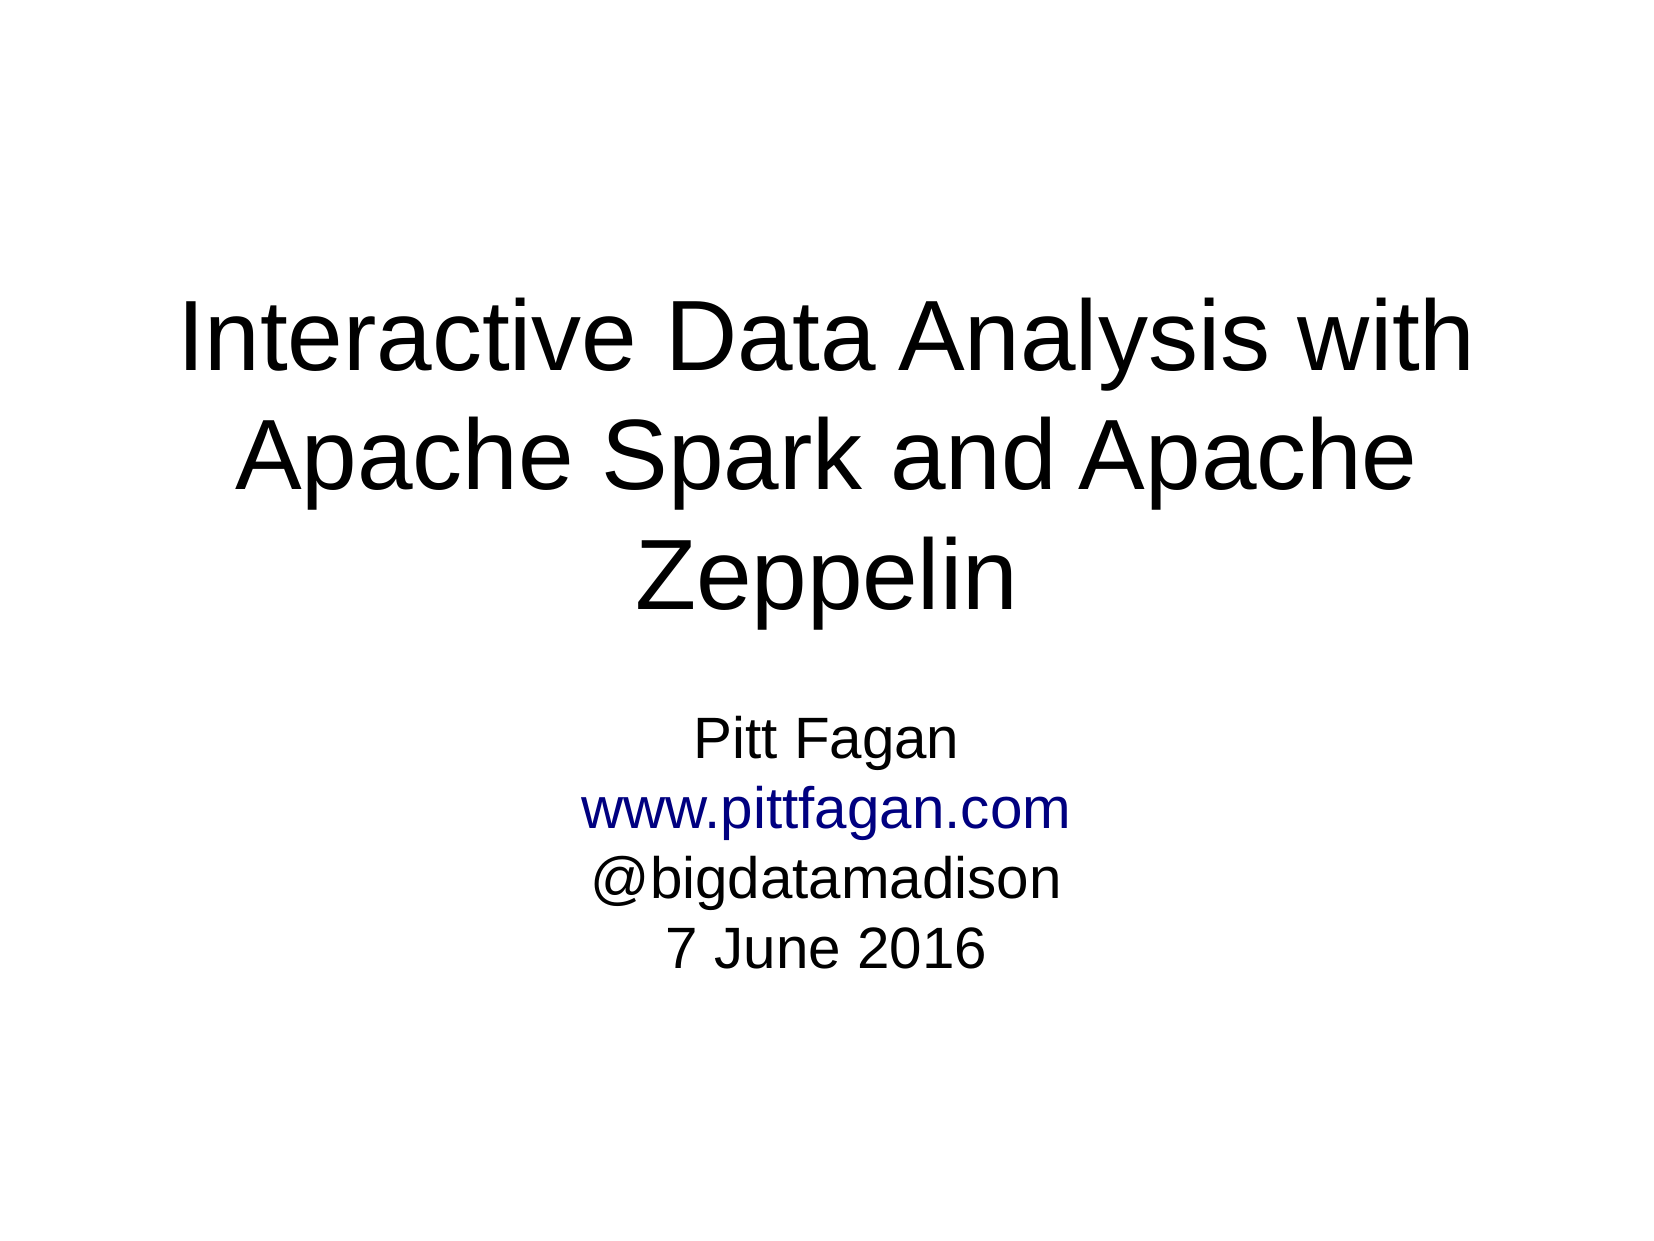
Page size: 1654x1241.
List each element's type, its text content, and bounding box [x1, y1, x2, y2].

text_box Interactive Data Analysis with Apache Spark and Apache Zeppelin Pitt Fagan www.pittfagan.com @bigdatamadison 7 June 2016 [82, 210, 1571, 1111]
